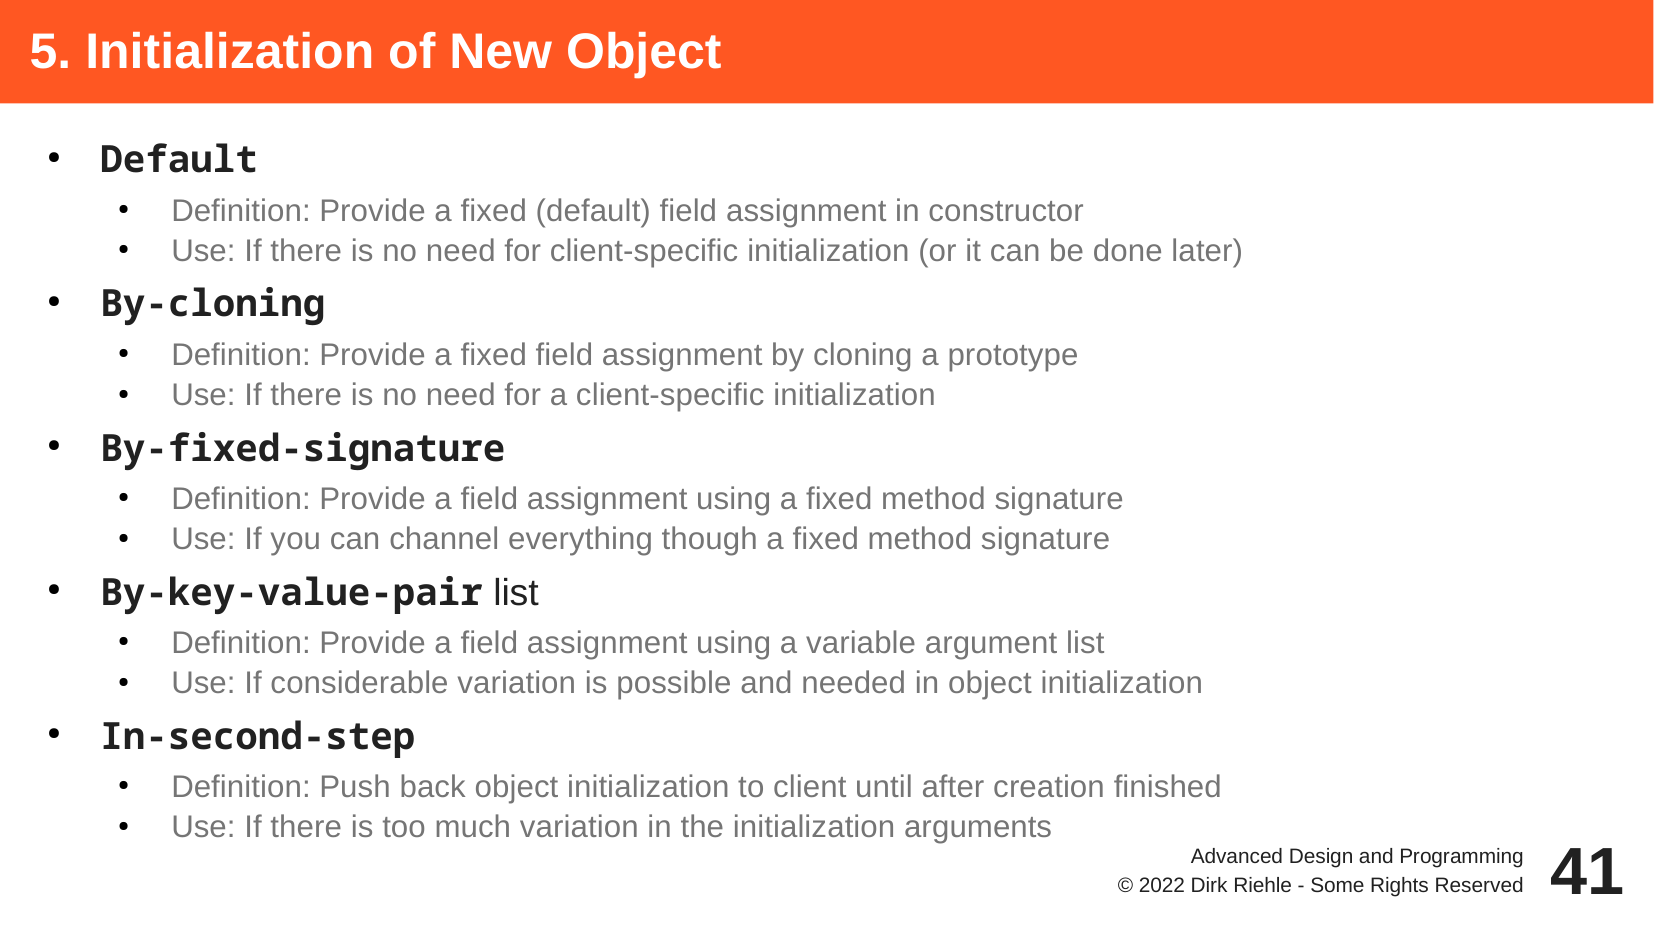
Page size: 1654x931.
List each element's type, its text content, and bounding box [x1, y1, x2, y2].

list Default Definition: Provide a fixed (default) field assignment in constructor Use: If there is no need for client-specific initialization (or it can be done later) By-cloning Definition: Provide a fixed field assignment by cloning a prototype Use: If there is no need for a client-specific initialization By-fixed-signature Definition: Provide a field assignment using a fixed method signature Use: If you can channel everything though a fixed method signature By-key-value-pair list Definition: Provide a field assignment using a variable argument list Use: If considerable variation is possible and needed in object initialization In-second-step Definition: Push back object initialization to client until after creation finished Use: If there is too much variation in the initialization arguments [29, 132, 1625, 813]
title 5. Initialization of New Object [0, 0, 1654, 104]
